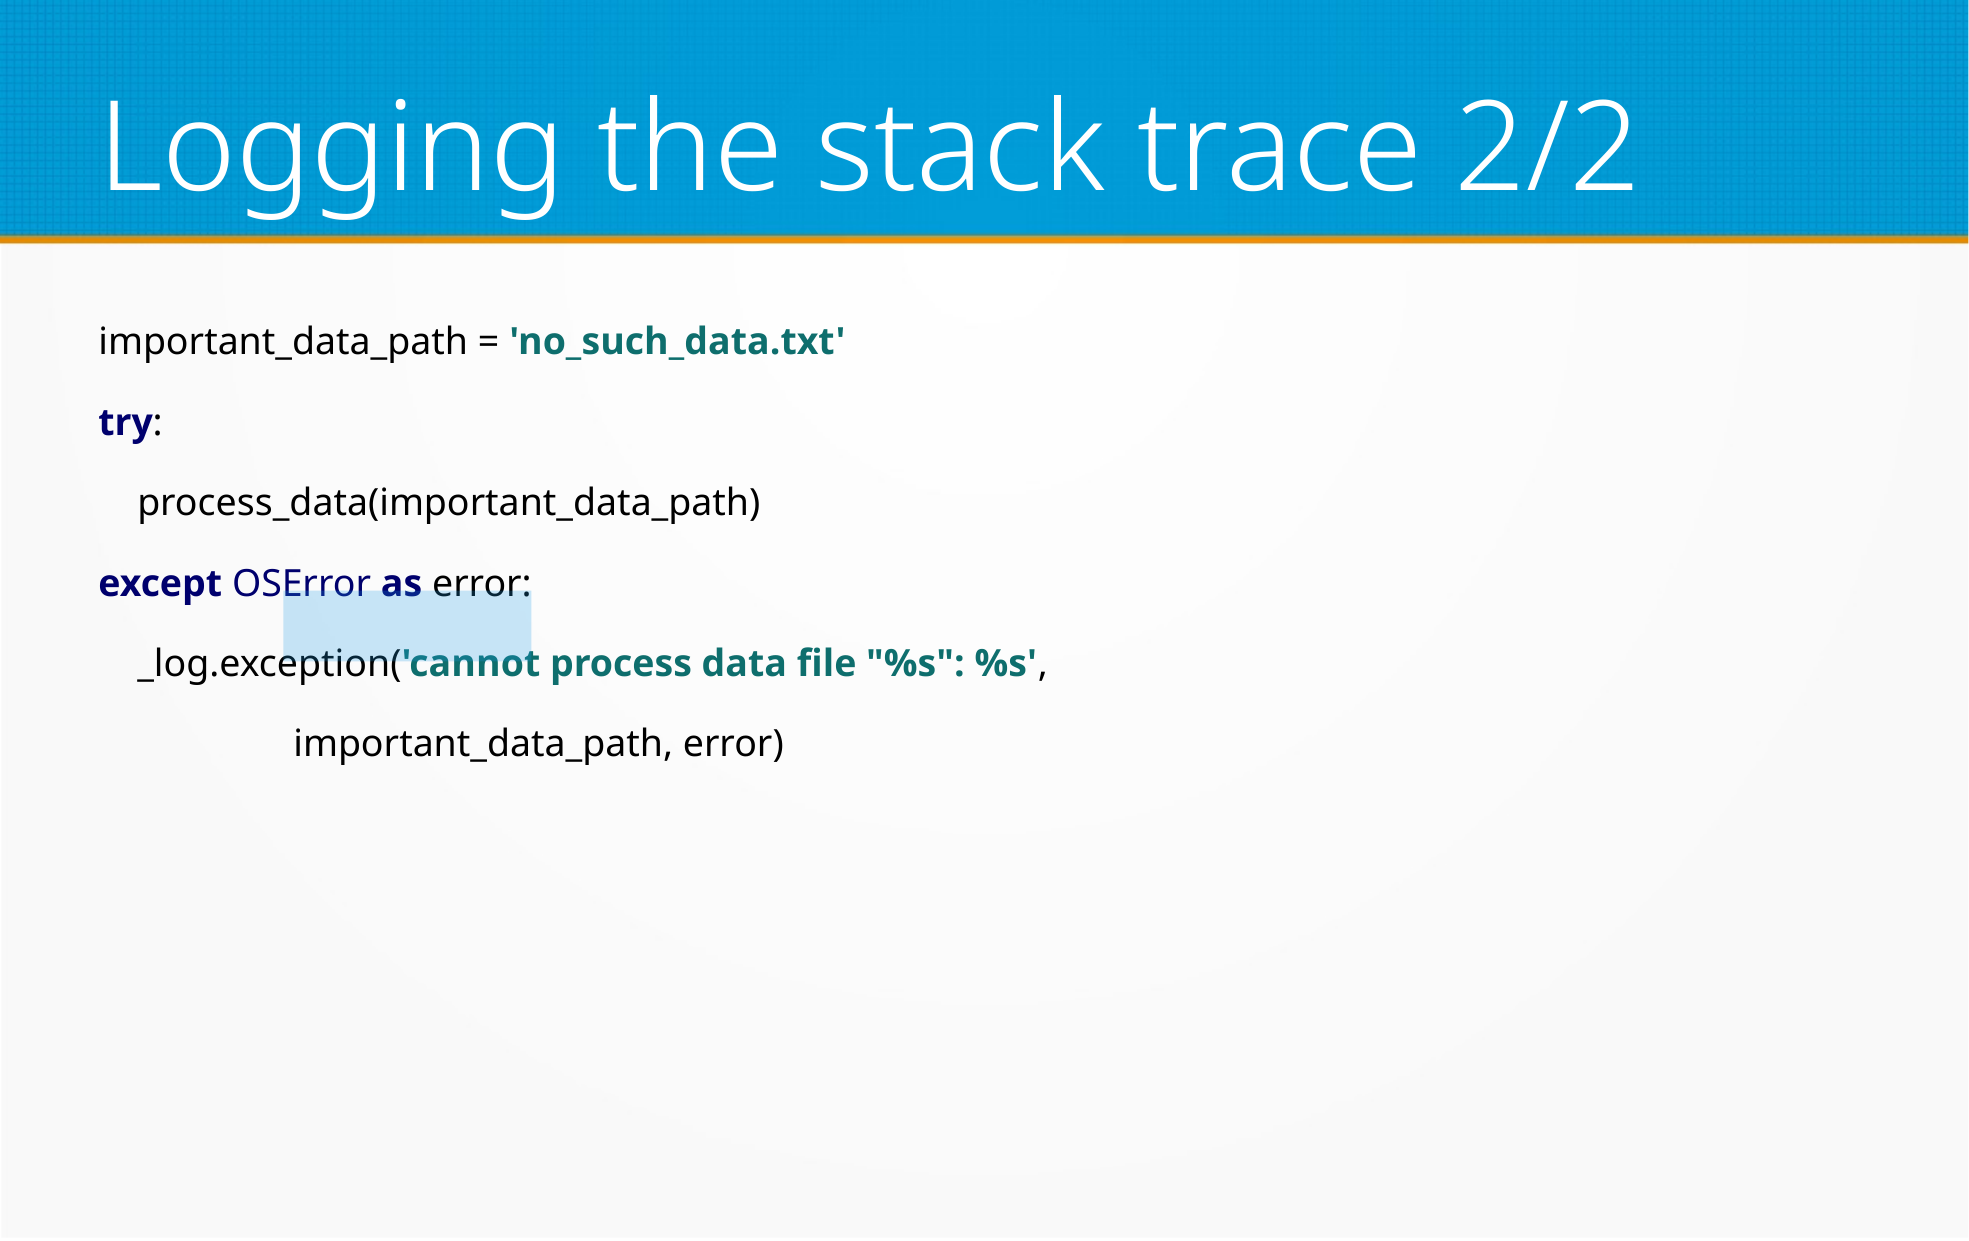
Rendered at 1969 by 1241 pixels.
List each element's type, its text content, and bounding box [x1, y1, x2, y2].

picture [0, 233, 1969, 1241]
text_box [283, 590, 532, 662]
title Logging the stack trace 2/2 [98, 19, 1870, 227]
list important_data_path = 'no_such_data.txt' try: process_data(important_data_path) except OSError as error: _log.exception('cannot process data file "%s": %s', important_data_path, error) [98, 315, 1861, 792]
